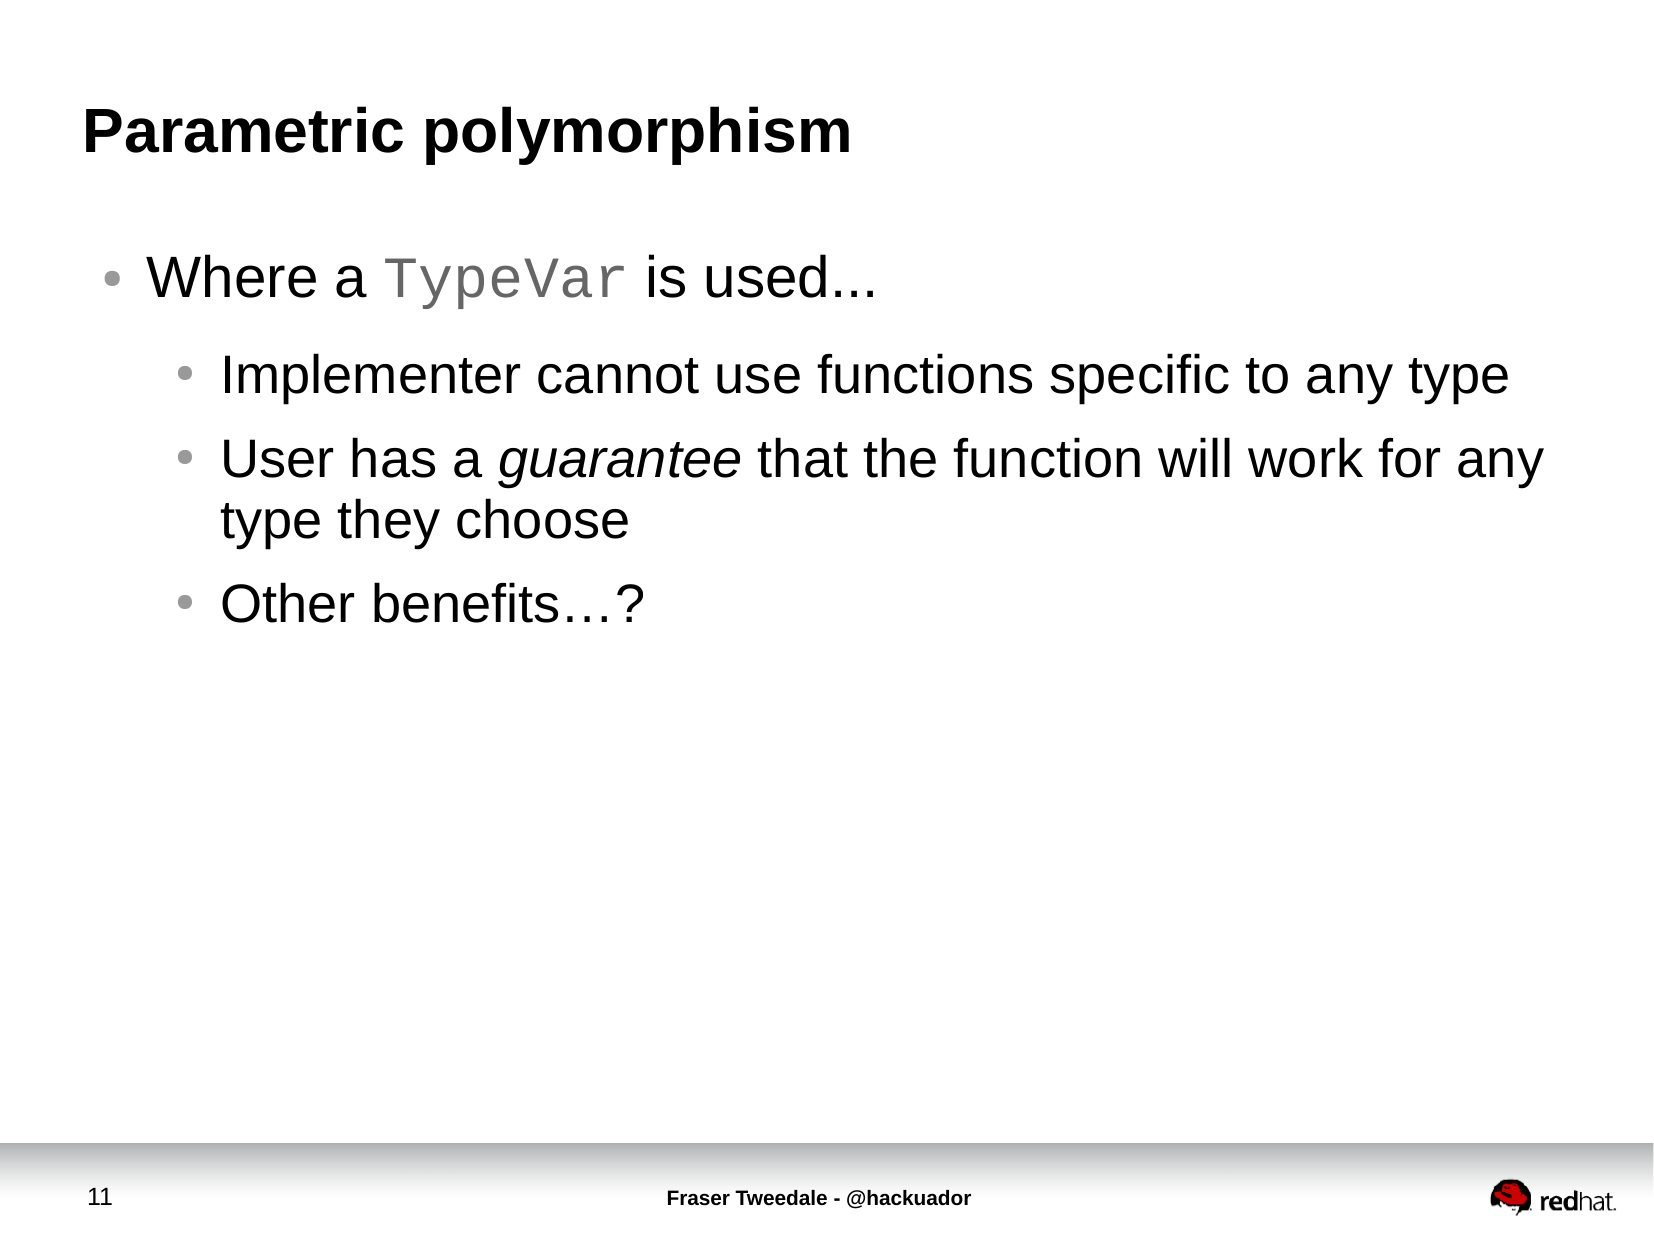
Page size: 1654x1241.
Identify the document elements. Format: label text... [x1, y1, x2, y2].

title Parametric polymorphism [82, 37, 1571, 226]
list Where a TypeVar is used... Implementer cannot use functions specific to any type User has a guarantee that the function will work for any type they choose Other benefits…? [86, 244, 1576, 1039]
picture [0, 1143, 1654, 1241]
